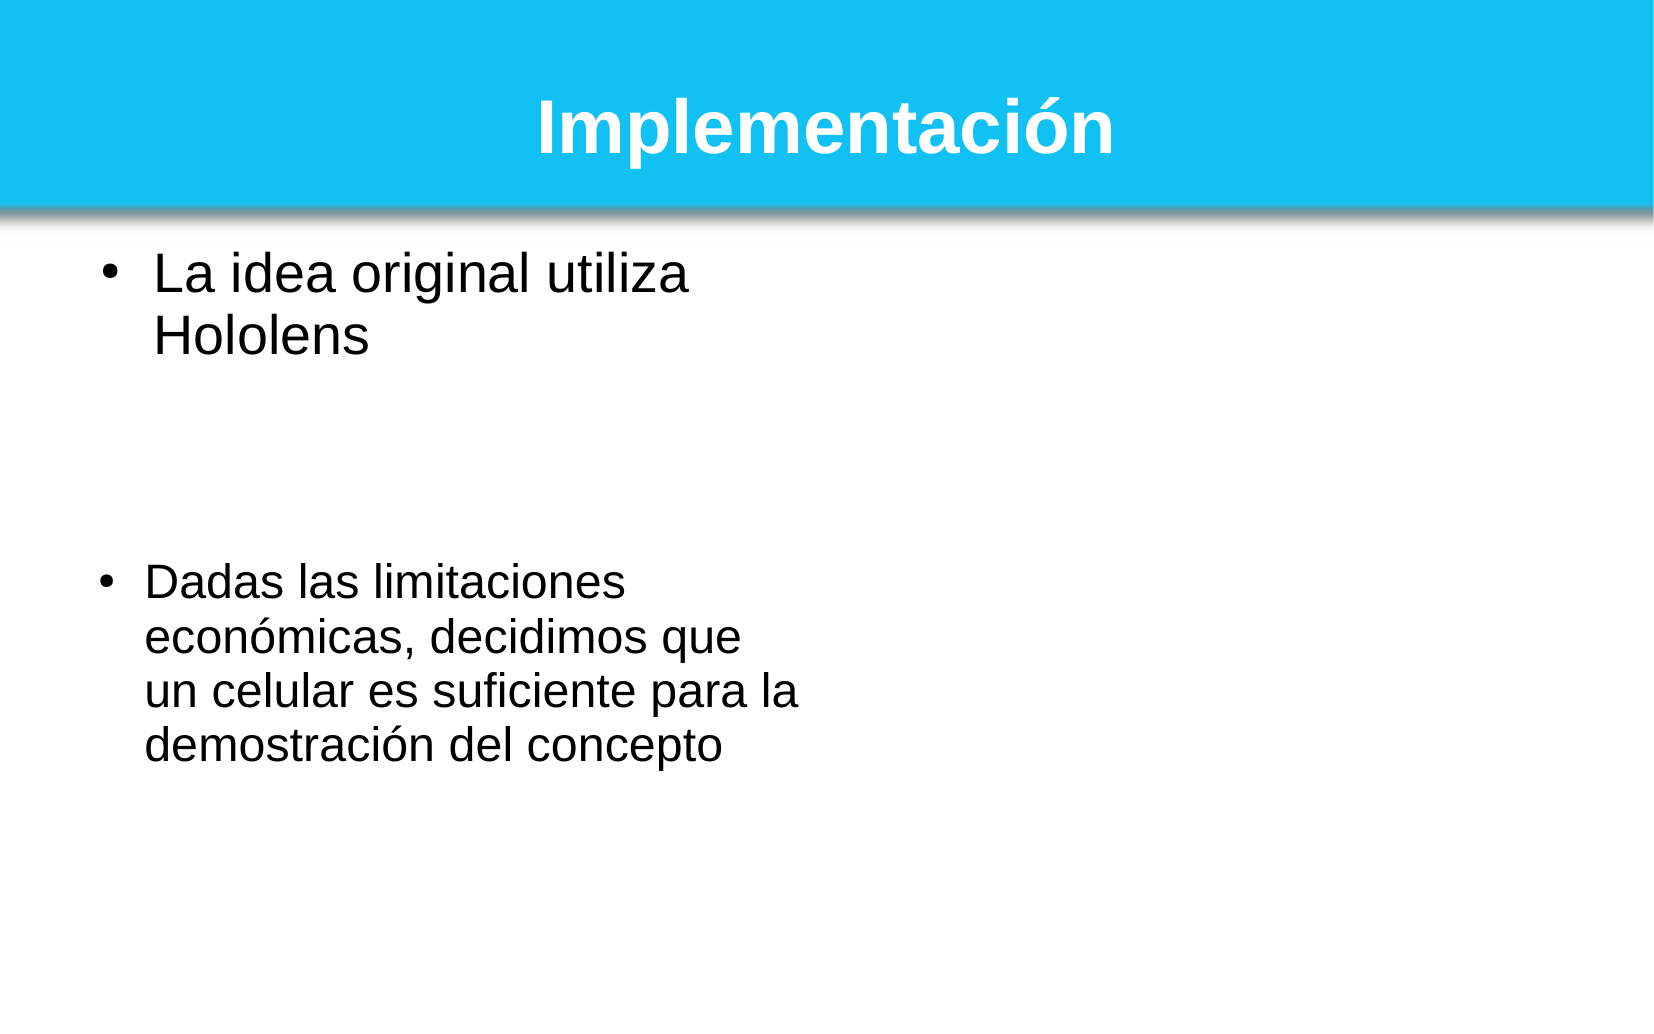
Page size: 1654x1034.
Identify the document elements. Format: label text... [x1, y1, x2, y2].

title Implementación [82, 41, 1571, 214]
picture [0, 203, 1654, 1034]
list Dadas las limitaciones económicas, decidimos que un celular es suficiente para la demostración del concepto [82, 554, 809, 841]
list La idea original utiliza Hololens [82, 241, 809, 528]
